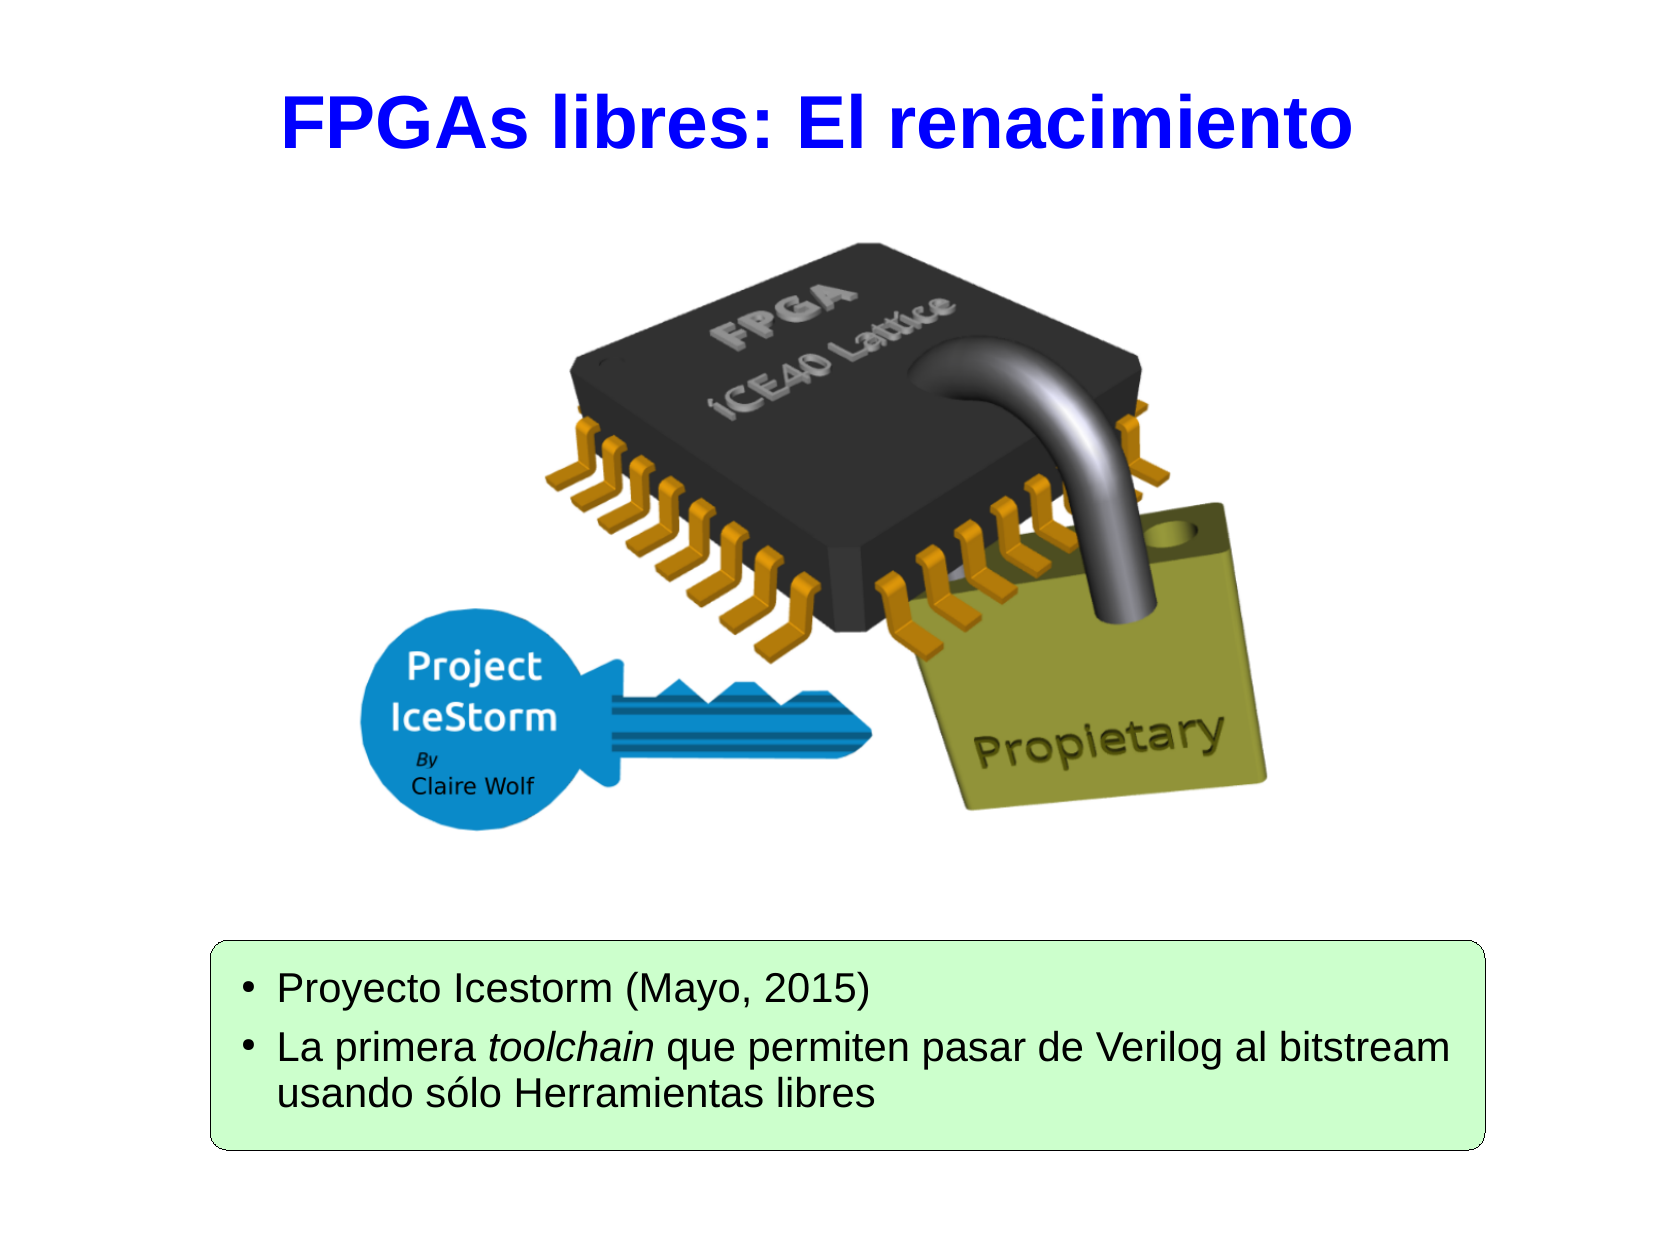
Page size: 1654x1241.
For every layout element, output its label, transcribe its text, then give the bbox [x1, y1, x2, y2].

text_box FPGAs libres: El renacimiento [90, 73, 1546, 211]
picture [302, 191, 1336, 916]
text_box Proyecto Icestorm (Mayo, 2015) La primera toolchain que permiten pasar de Verilog al bitstream usando sólo Herramientas libres [226, 957, 1472, 1141]
text_box [210, 940, 1486, 1151]
